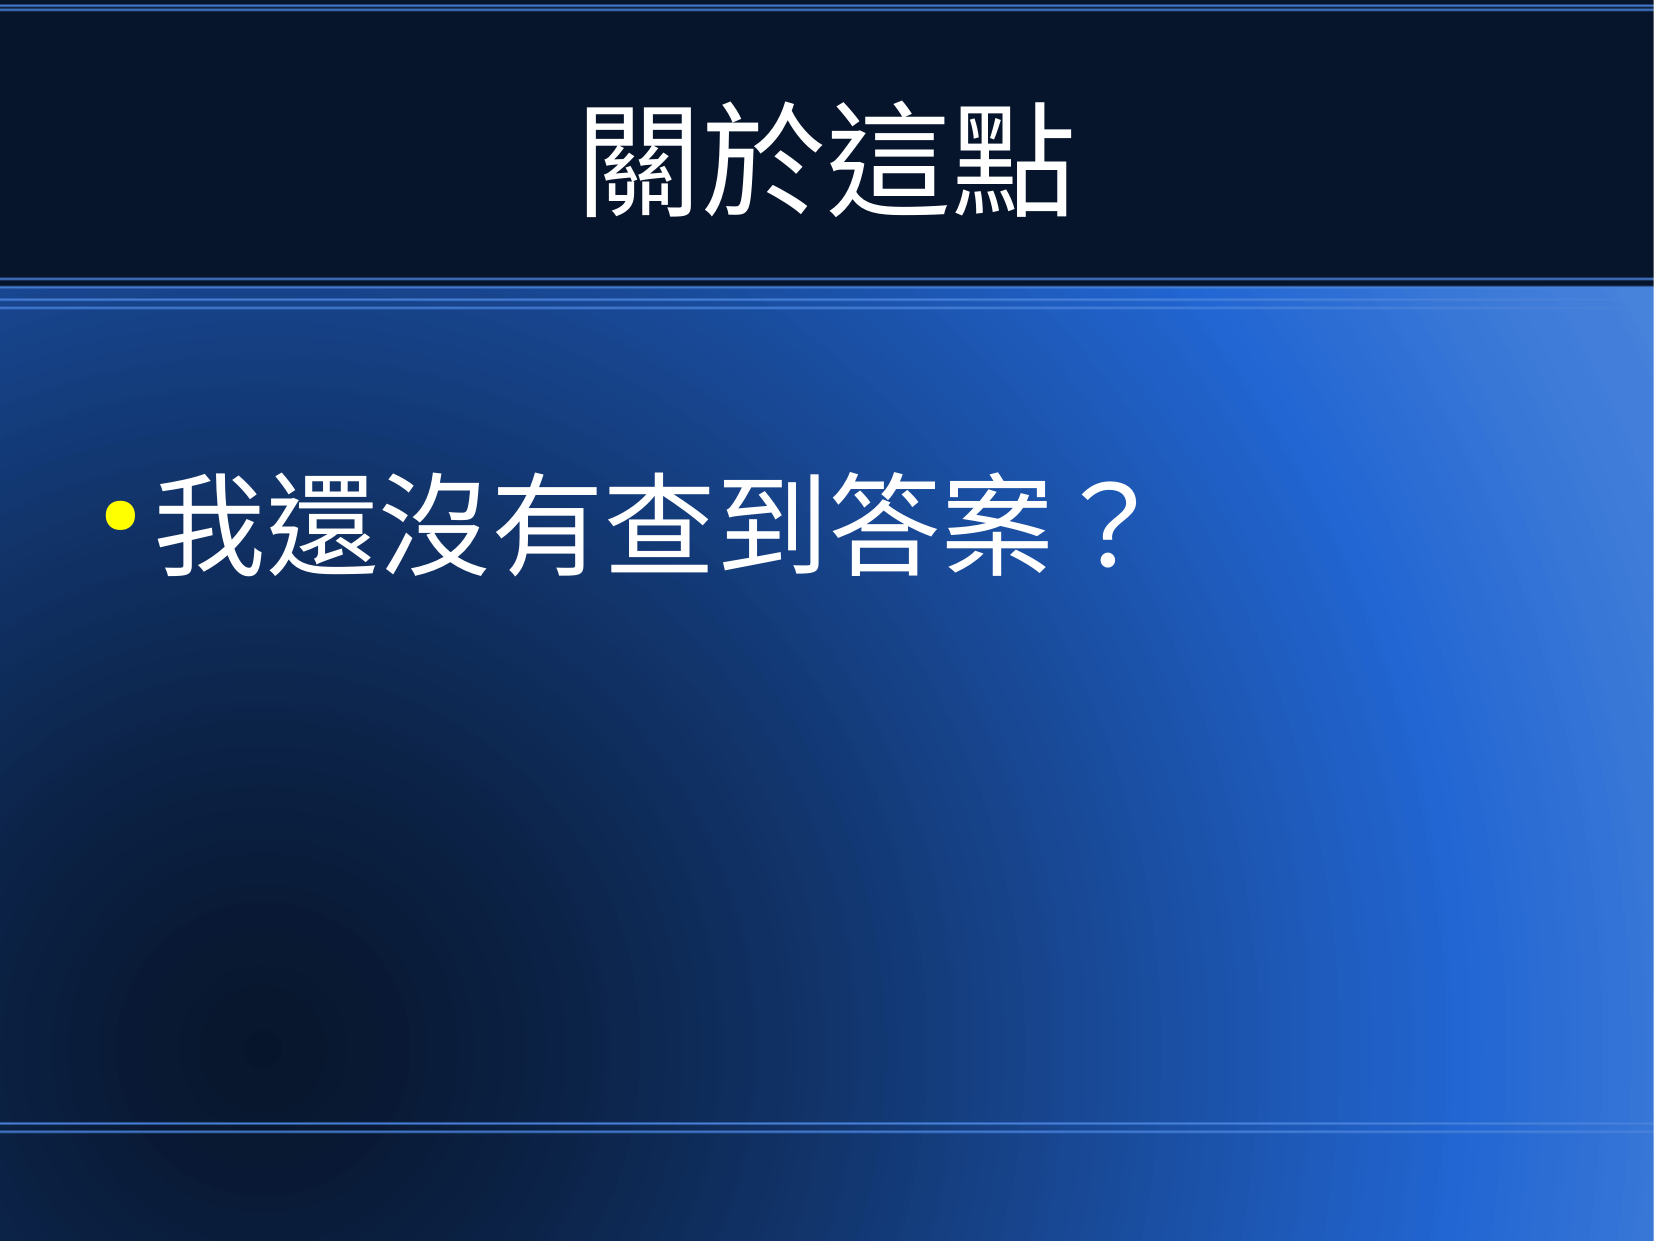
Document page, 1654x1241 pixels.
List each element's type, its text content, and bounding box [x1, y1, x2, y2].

picture [0, 0, 1654, 1241]
list 我還沒有查到答案？ [82, 355, 1571, 1241]
title 關於這點 [82, 49, 1571, 257]
